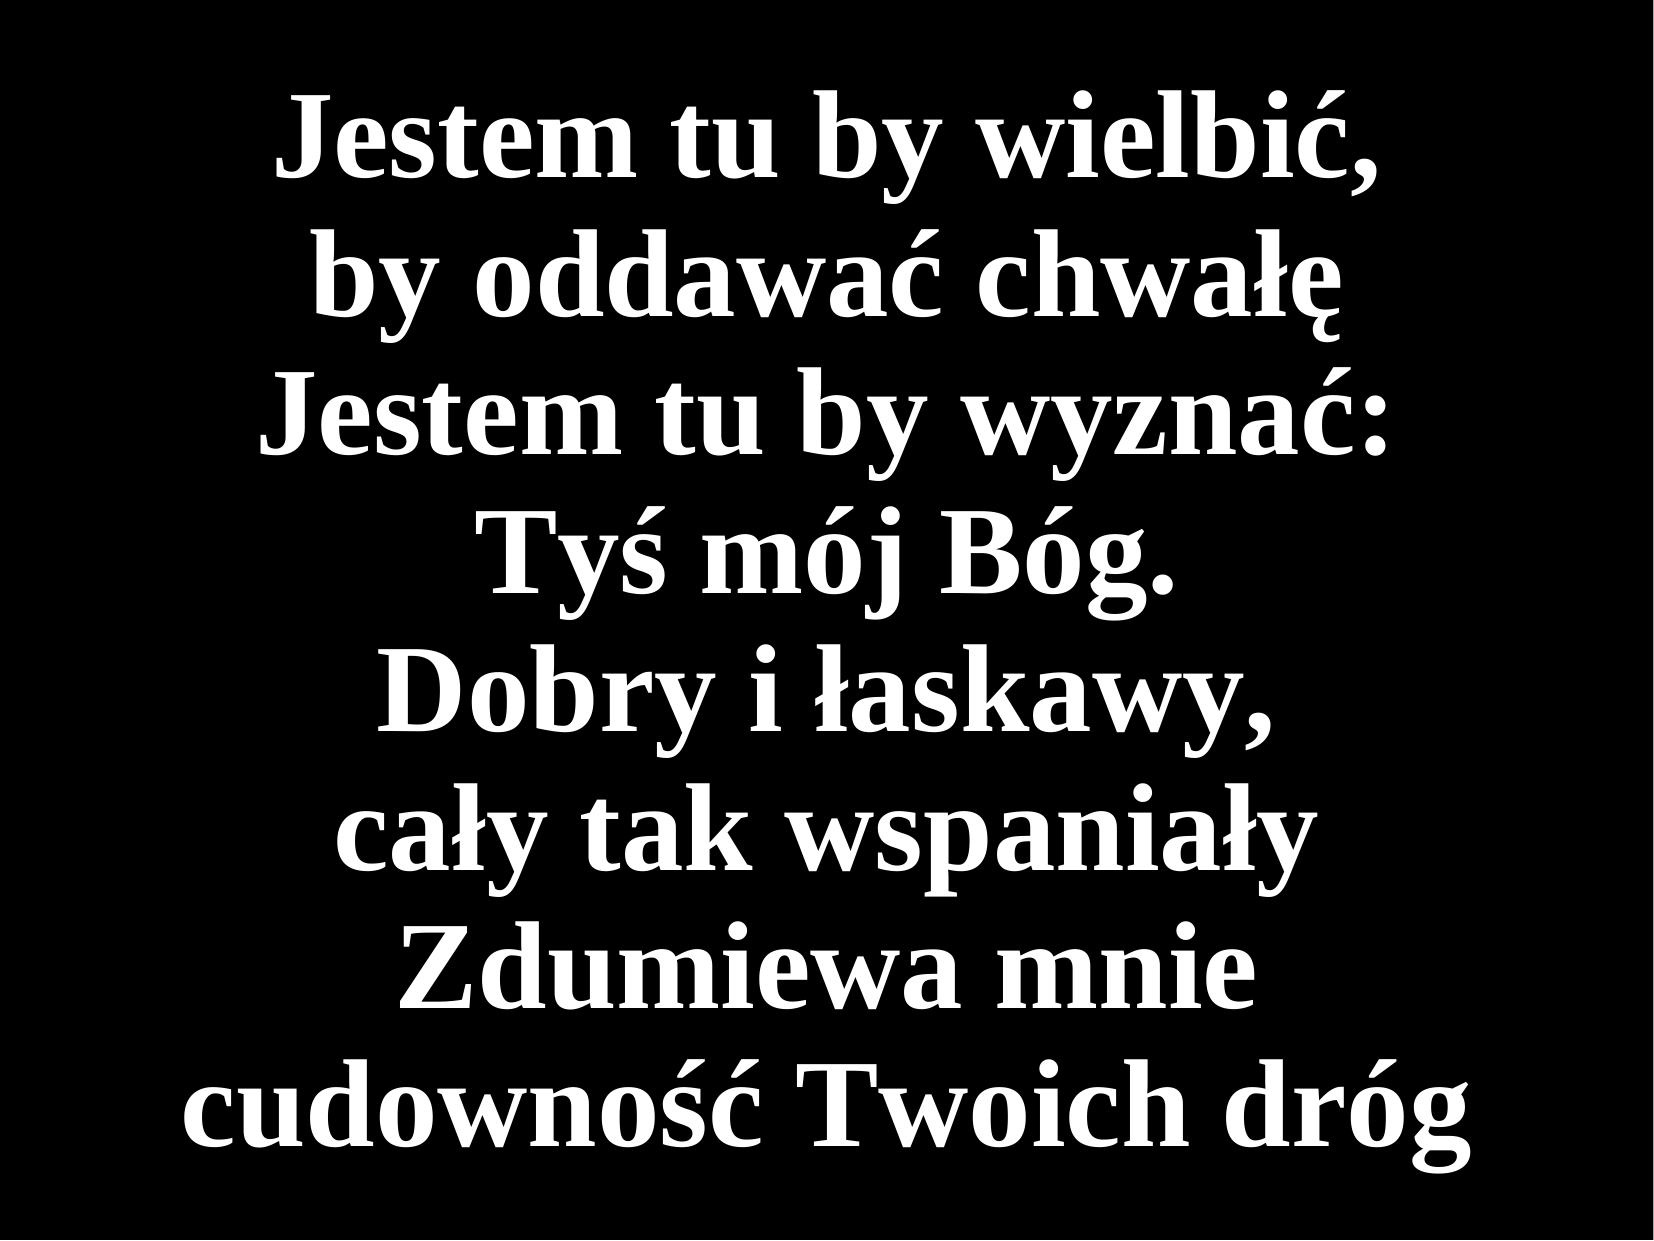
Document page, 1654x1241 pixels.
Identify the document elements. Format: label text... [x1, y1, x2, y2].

title Jestem tu by wielbić, by oddawać chwałę Jestem tu by wyznać: Tyś mój Bóg. Dobry i łaskawy, cały tak wspaniały Zdumiewa mnie cudowność Twoich dróg [0, 0, 1654, 1241]
